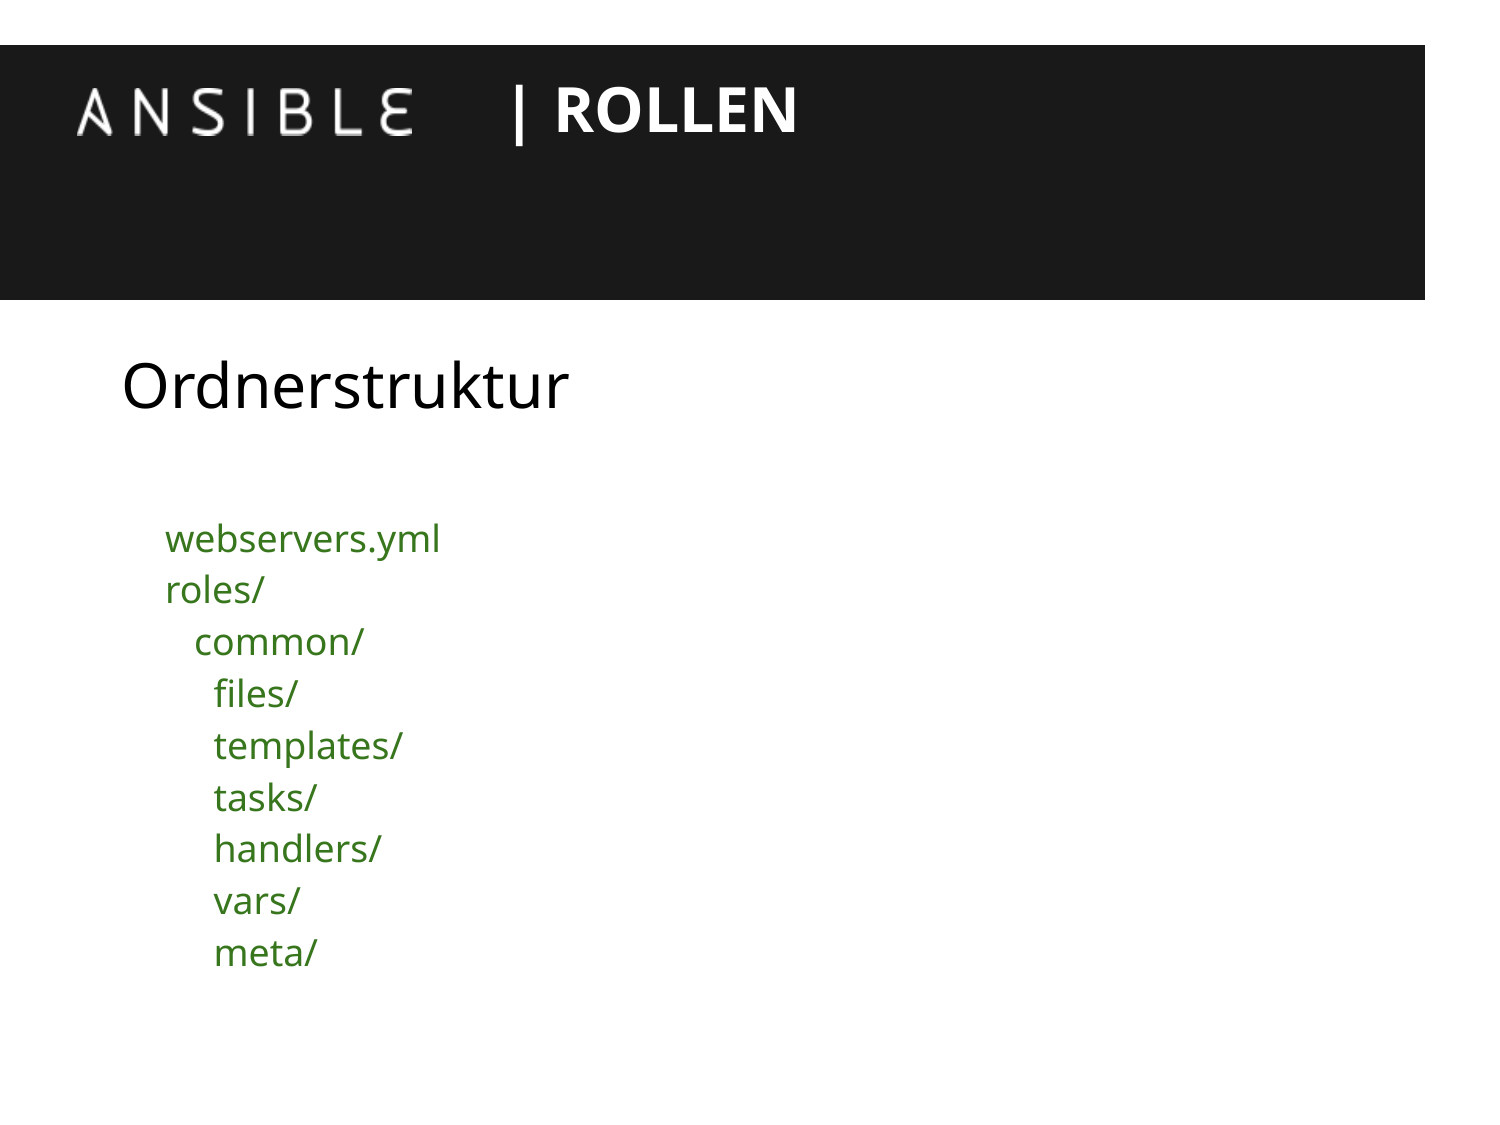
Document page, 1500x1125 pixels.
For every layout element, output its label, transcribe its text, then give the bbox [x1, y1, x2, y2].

picture [77, 88, 412, 136]
list Ordnerstruktur webservers.yml roles/ common/ files/ templates/ tasks/ handlers/ vars/ meta/ [75, 319, 1425, 1078]
title | ROLLEN [437, 48, 1087, 160]
